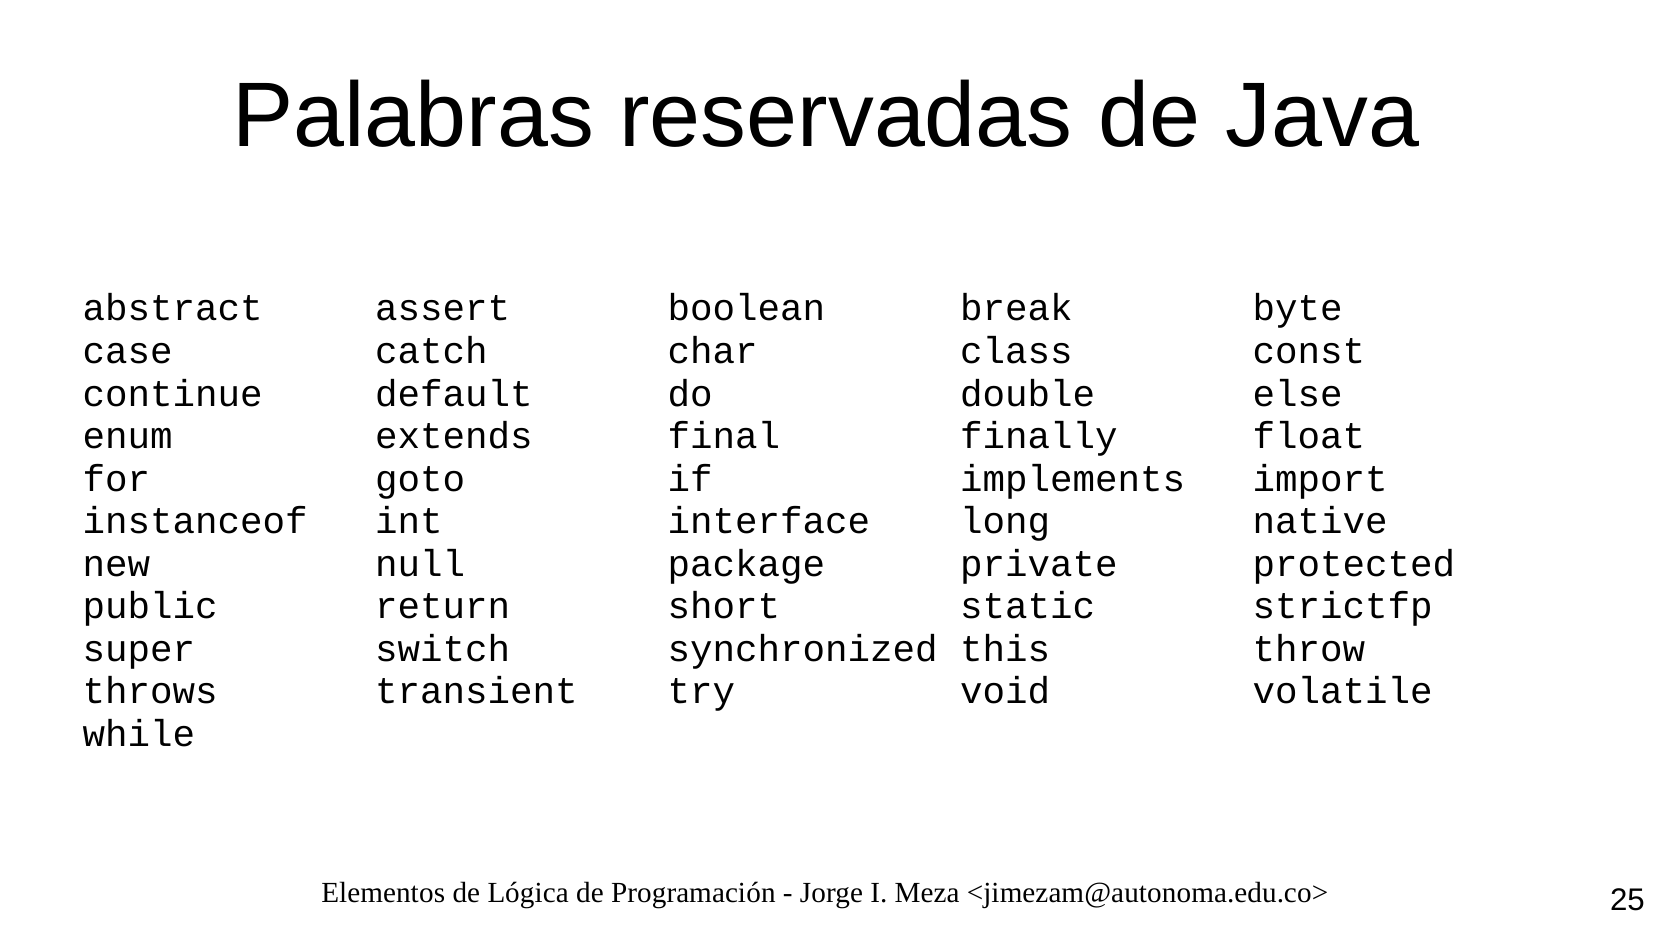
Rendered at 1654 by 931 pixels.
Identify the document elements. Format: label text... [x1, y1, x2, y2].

title Palabras reservadas de Java [82, 37, 1571, 193]
list abstract assert boolean break byte case catch char class const continue default do double else enum extends final finally float for goto if implements import instanceof int interface long native new null package private protected public return short static strictfp super switch synchronized this throw throws transient try void volatile while [82, 217, 1571, 863]
